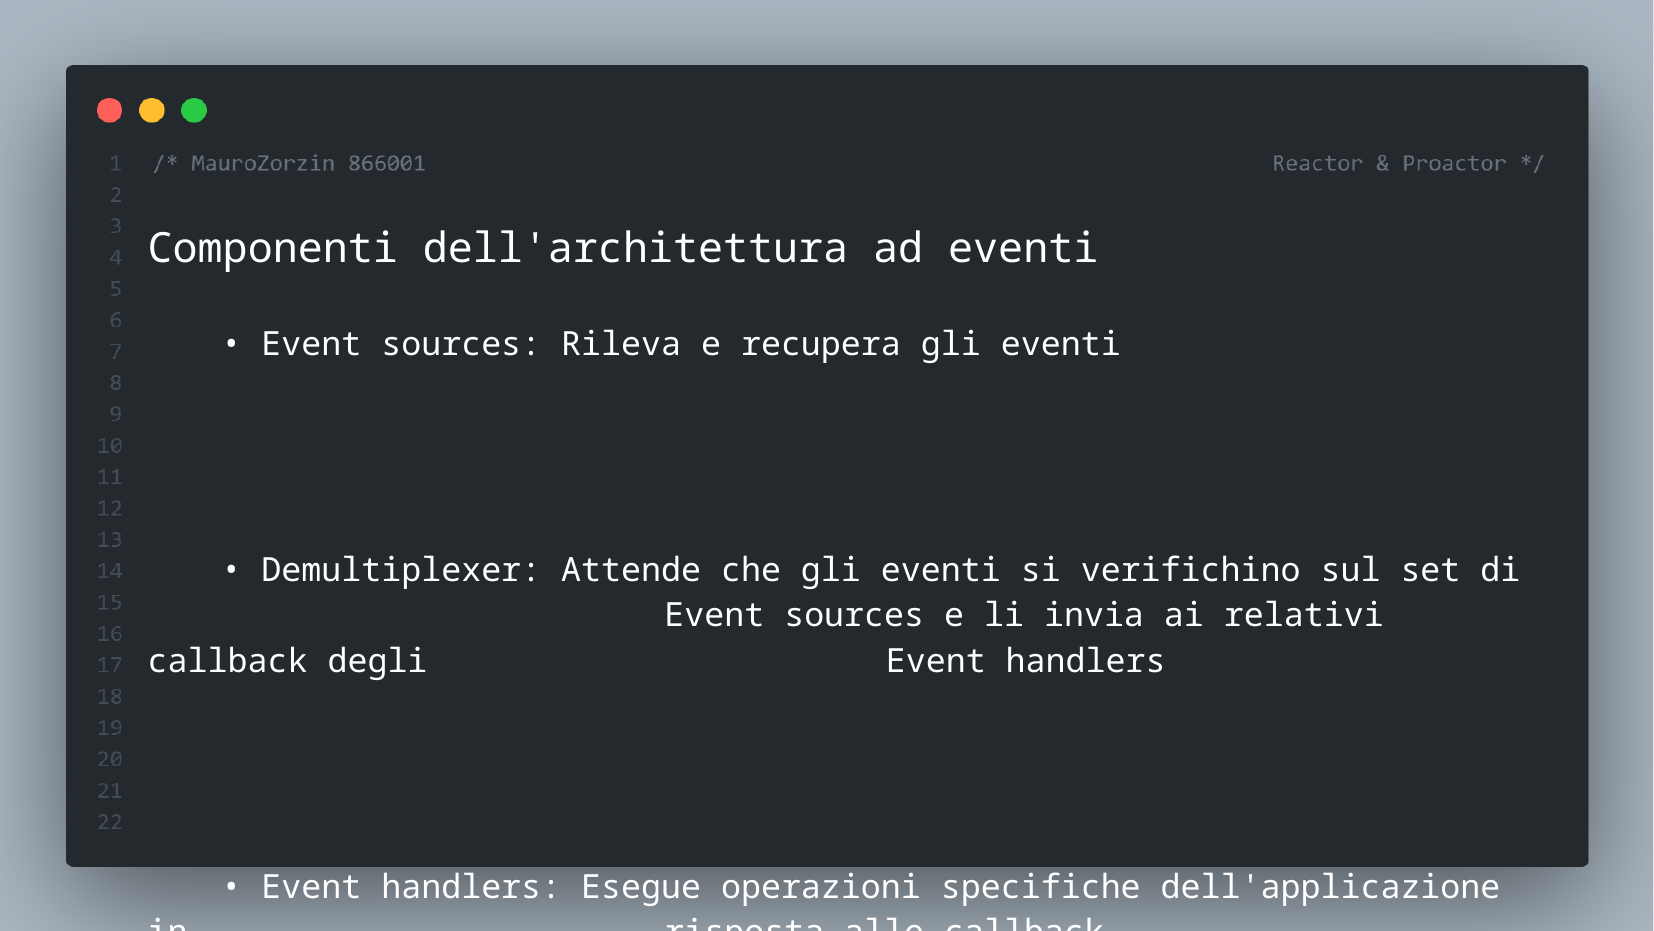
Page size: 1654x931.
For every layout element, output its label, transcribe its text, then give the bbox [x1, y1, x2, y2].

picture [0, 0, 1654, 931]
subtitle Componenti dell'architettura ad eventi • Event sources: Rileva e recupera gli eventi • Demultiplexer: Attende che gli eventi si verifichino sul set di Event sources e li invia ai relativi callback degli Event handlers • Event handlers: Esegue operazioni specifiche dell'applicazione in risposta alle callback [147, 217, 1536, 861]
picture [749, 927, 759, 931]
